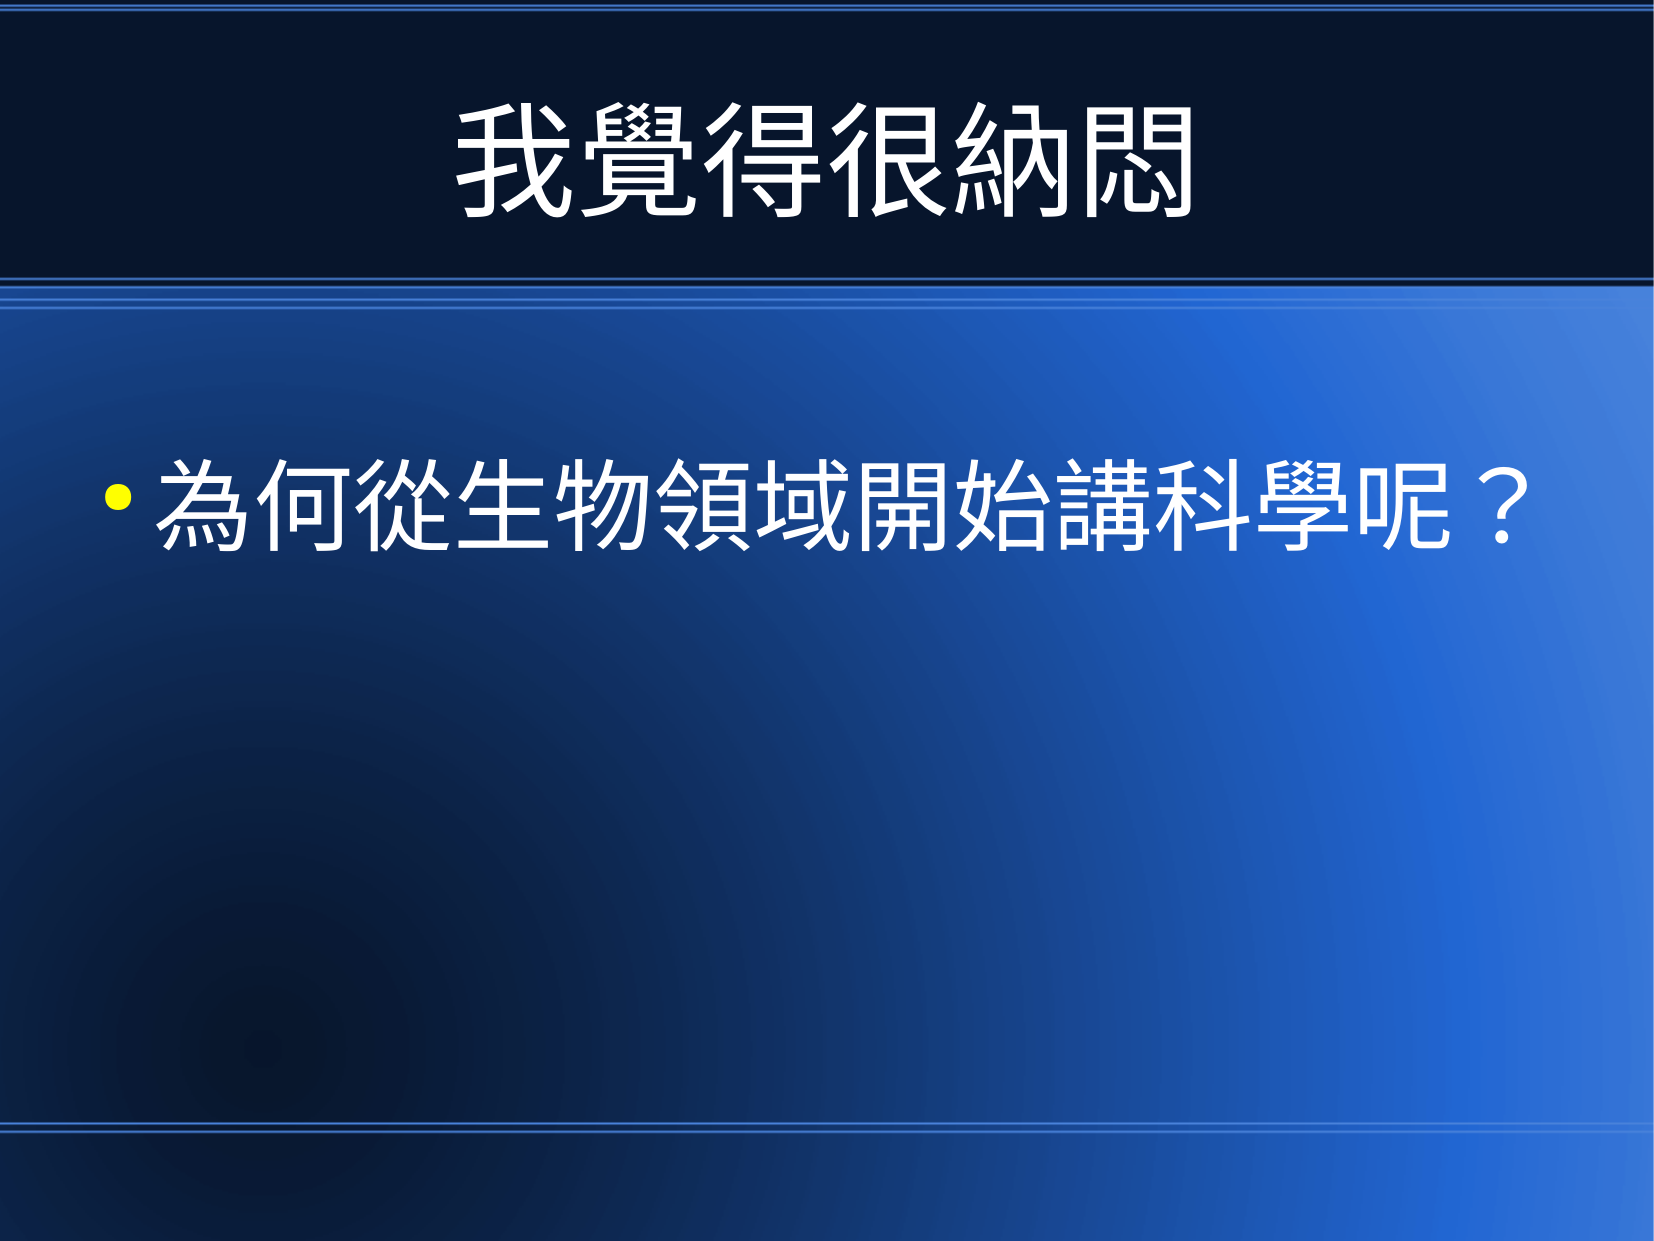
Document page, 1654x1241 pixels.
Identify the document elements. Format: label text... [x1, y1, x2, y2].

title 我覺得很納悶 [82, 49, 1571, 257]
picture [0, 0, 1654, 1241]
list 為何從生物領域開始講科學呢？ [82, 355, 1571, 1241]
